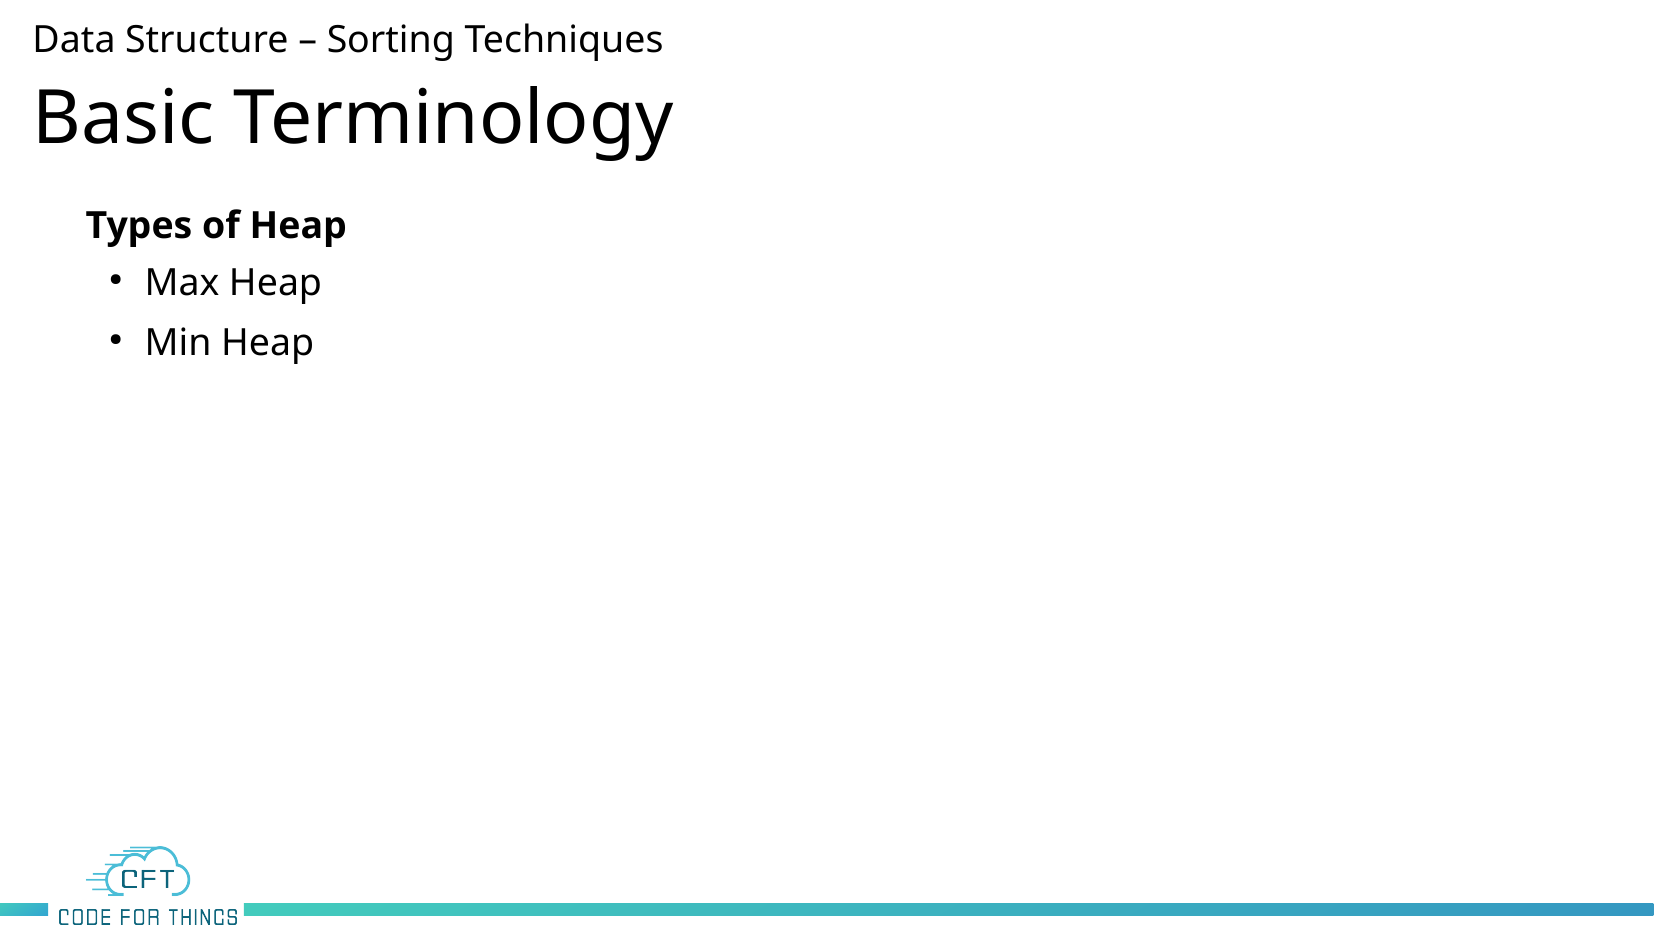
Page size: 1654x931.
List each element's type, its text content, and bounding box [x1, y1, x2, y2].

text_box Max Heap [94, 248, 348, 307]
text_box Types of Heap [70, 191, 398, 250]
text_box Min Heap [94, 307, 337, 367]
title Data Structure – Sorting Techniques Basic Terminology [32, 12, 1184, 166]
picture [59, 846, 237, 925]
